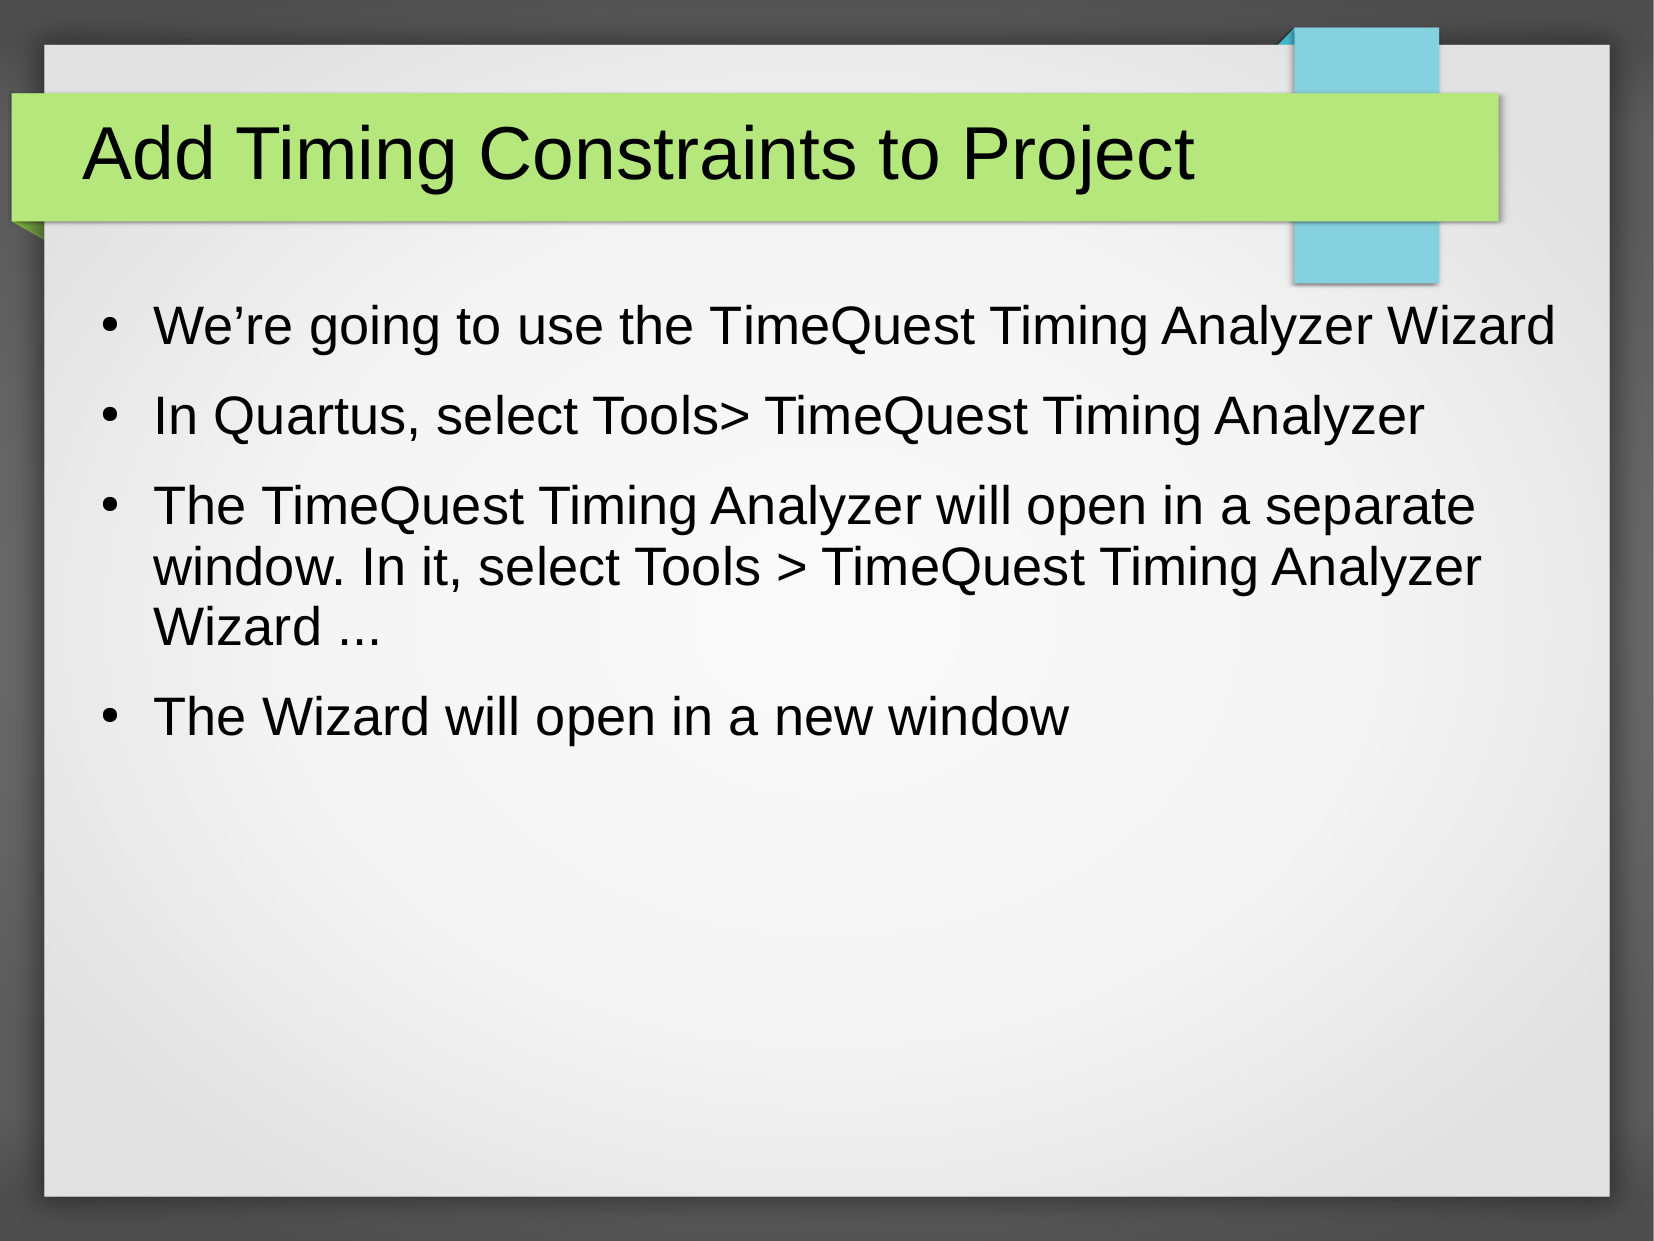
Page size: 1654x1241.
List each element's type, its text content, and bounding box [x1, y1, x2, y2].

picture [0, 0, 1654, 1241]
list We’re going to use the TimeQuest Timing Analyzer Wizard In Quartus, select Tools> TimeQuest Timing Analyzer The TimeQuest Timing Analyzer will open in a separate window. In it, select Tools > TimeQuest Timing Analyzer Wizard ... The Wizard will open in a new window [82, 295, 1571, 1015]
title Add Timing Constraints to Project [82, 94, 1264, 213]
